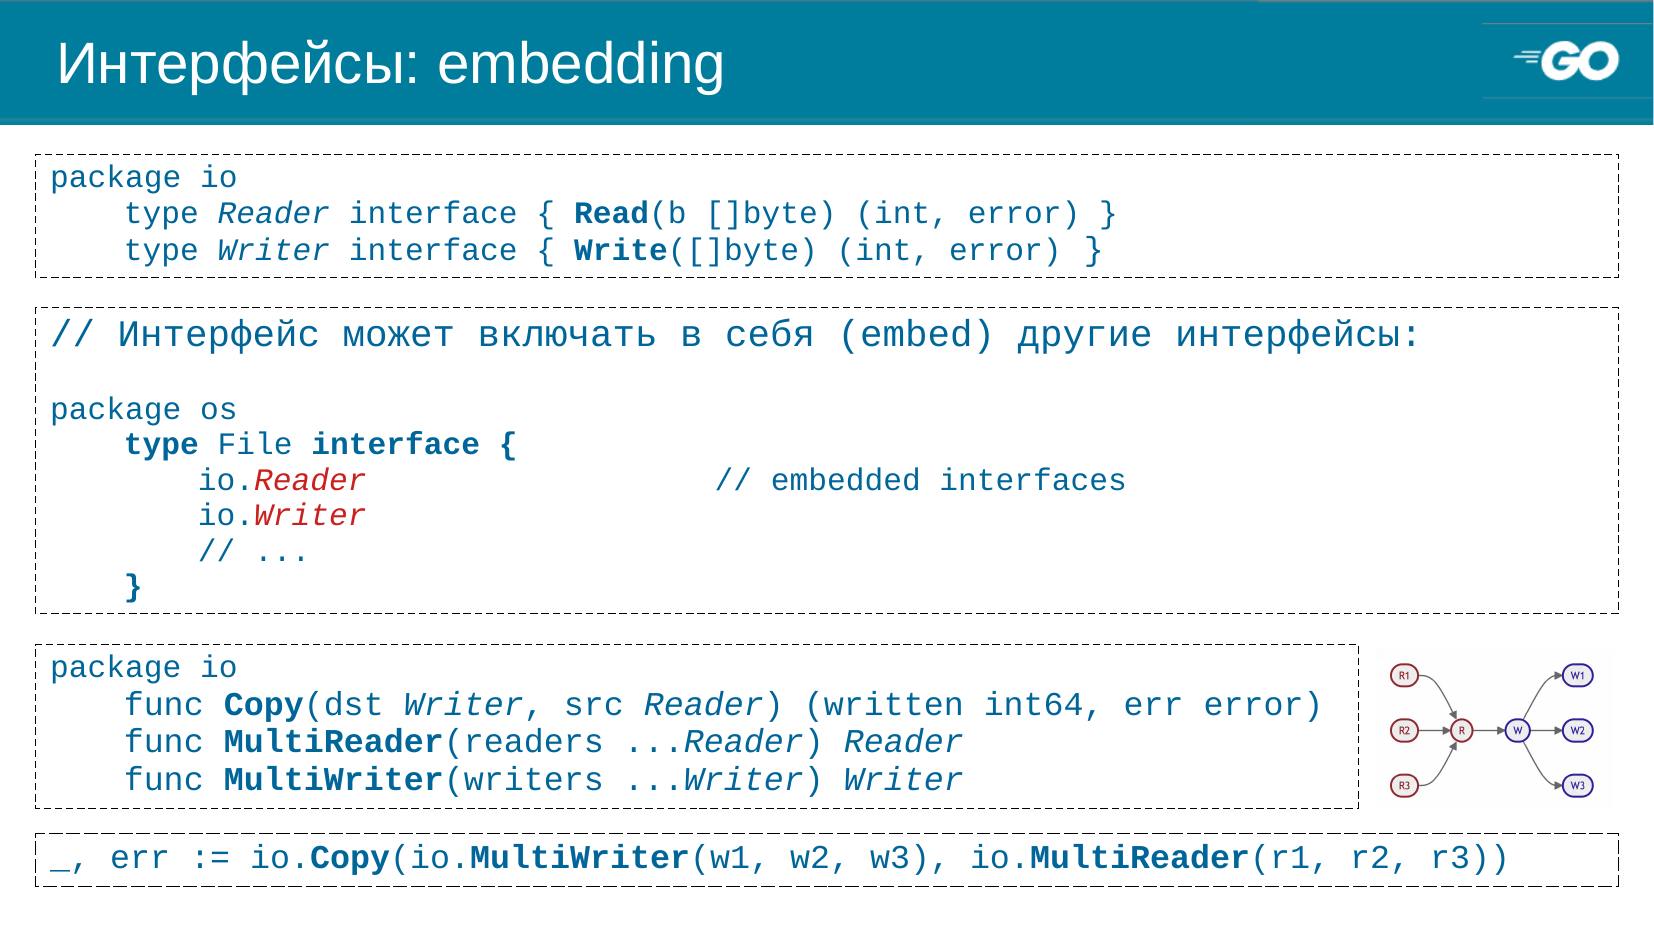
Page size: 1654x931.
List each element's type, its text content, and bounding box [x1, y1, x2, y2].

text_box Интерфейсы: embedding [41, 23, 1495, 104]
text_box _, err := io.Copy(io.MultiWriter(w1, w2, w3), io.MultiReader(r1, r2, r3)) [35, 833, 1619, 887]
text_box package io type Reader interface { Read(b []byte) (int, error) } type Writer interface { Write([]byte) (int, error) } [35, 154, 1619, 278]
text_box // Интерфейс может включать в себя (embed) другие интерфейсы: package os type File interface { io.Reader // embedded interfaces io.Writer // ... } [35, 307, 1619, 614]
picture [1375, 649, 1613, 808]
text_box package io func Copy(dst Writer, src Reader) (written int64, err error) func MultiReader(readers ...Reader) Reader func MultiWriter(writers ...Writer) Writer [35, 644, 1359, 809]
picture [1542, 41, 1619, 81]
